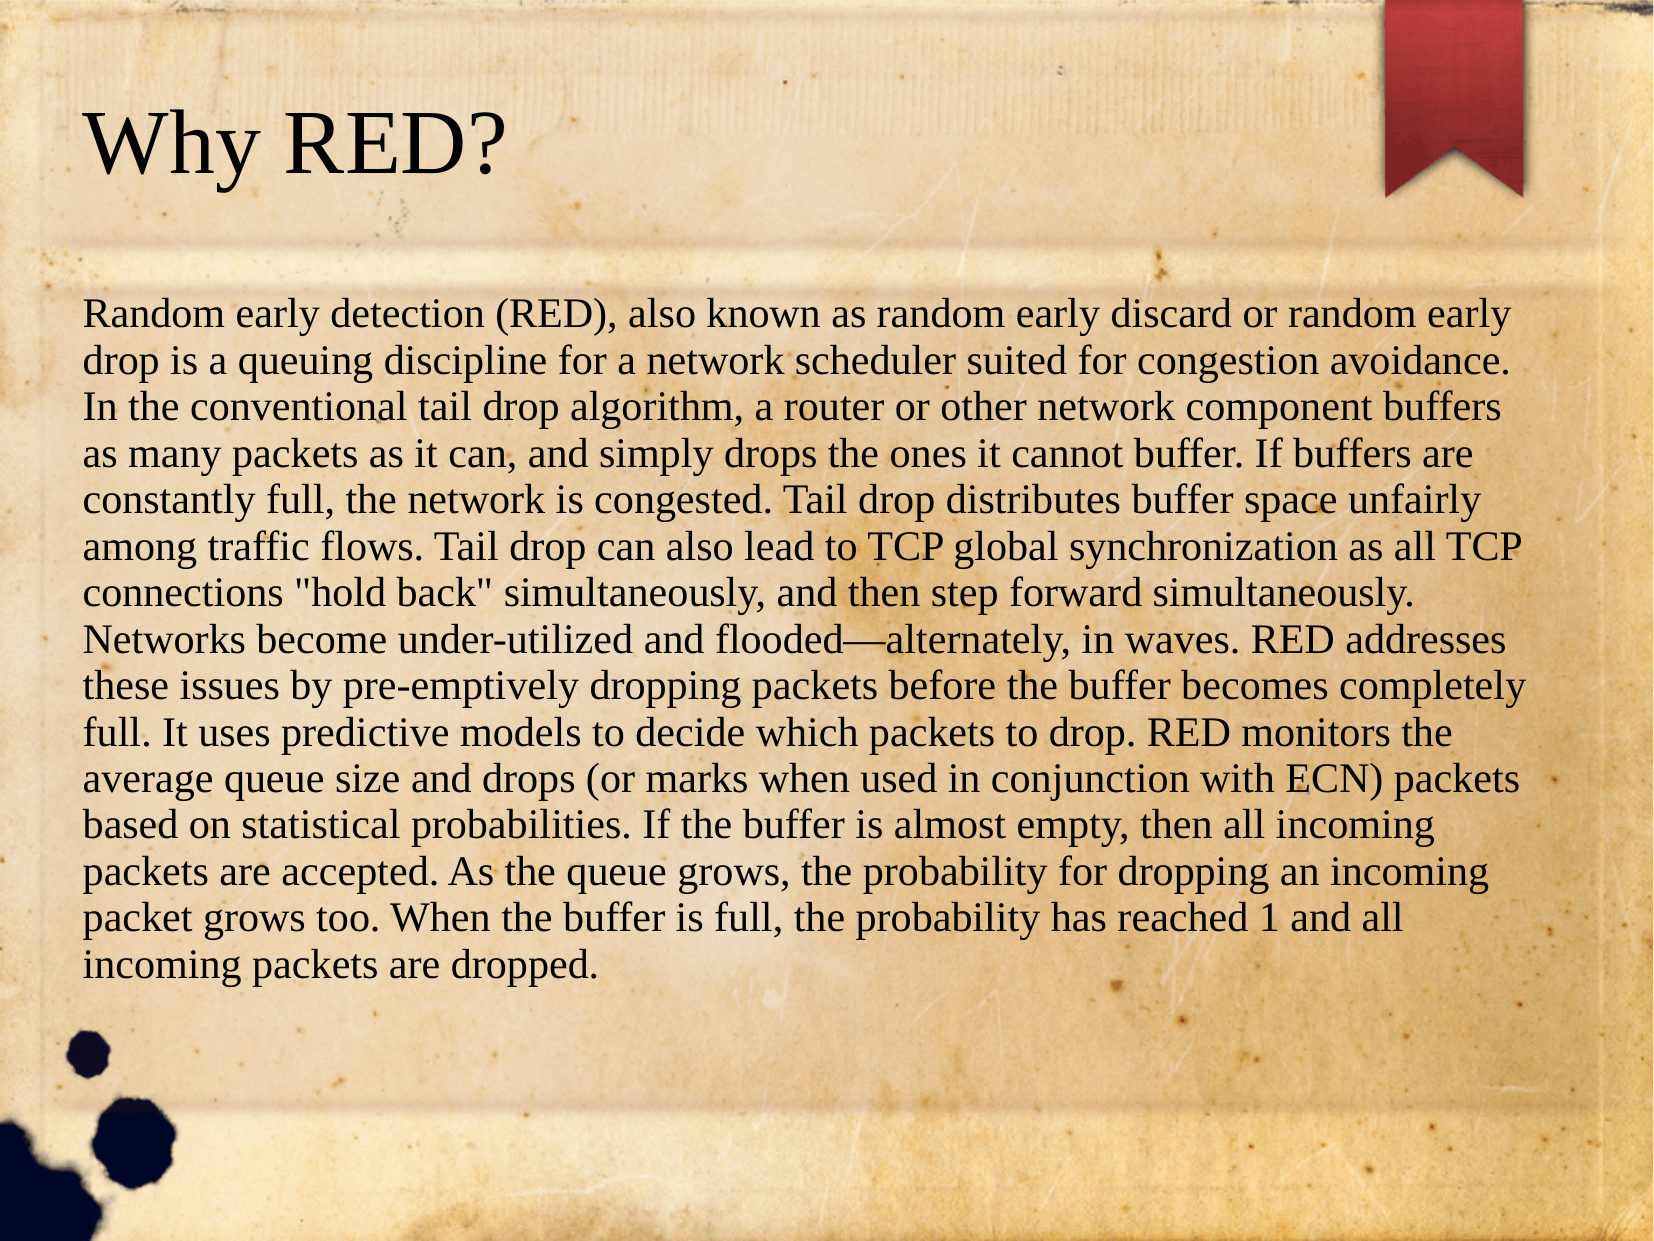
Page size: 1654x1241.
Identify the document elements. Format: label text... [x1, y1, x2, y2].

picture [0, 0, 1654, 1241]
list Random early detection (RED), also known as random early discard or random early drop is a queuing discipline for a network scheduler suited for congestion avoidance. In the conventional tail drop algorithm, a router or other network component buffers as many packets as it can, and simply drops the ones it cannot buffer. If buffers are constantly full, the network is congested. Tail drop distributes buffer space unfairly among traffic flows. Tail drop can also lead to TCP global synchronization as all TCP connections "hold back" simultaneously, and then step forward simultaneously. Networks become under-utilized and flooded—alternately, in waves. RED addresses these issues by pre-emptively dropping packets before the buffer becomes completely full. It uses predictive models to decide which packets to drop. RED monitors the average queue size and drops (or marks when used in conjunction with ECN) packets based on statistical probabilities. If the buffer is almost empty, then all incoming packets are accepted. As the queue grows, the probability for dropping an incoming packet grows too. When the buffer is full, the probability has reached 1 and all incoming packets are dropped. [82, 290, 1538, 1010]
title Why RED? [82, 92, 1347, 194]
